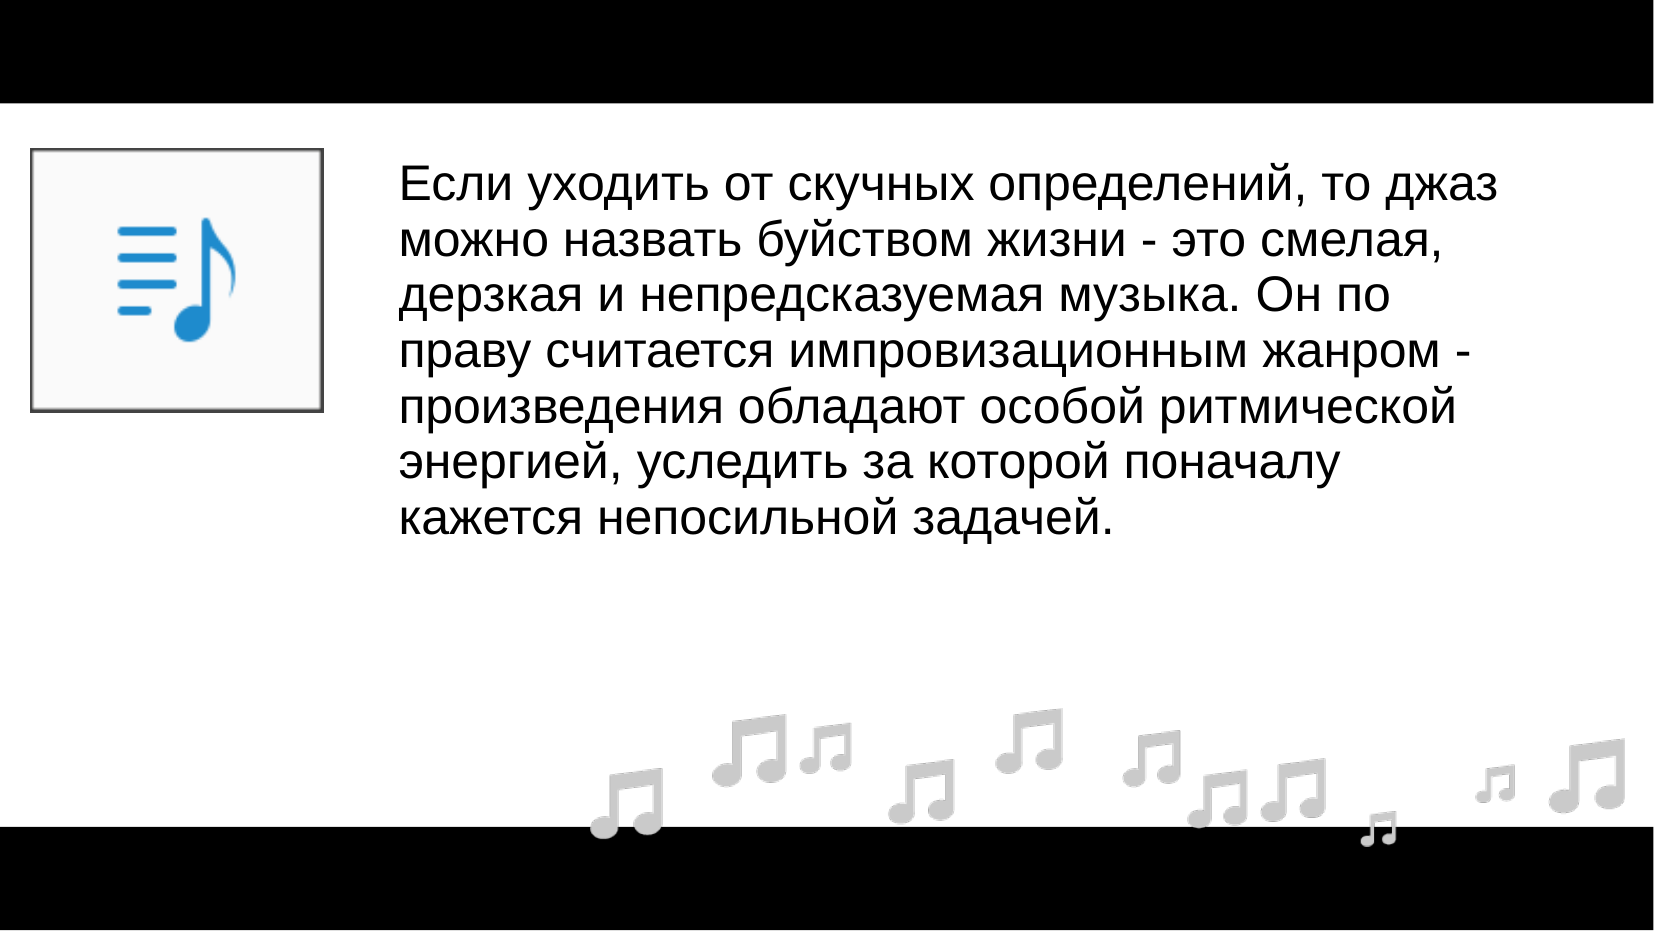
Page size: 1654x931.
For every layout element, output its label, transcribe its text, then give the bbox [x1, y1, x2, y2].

text_box [29, 147, 325, 414]
text_box Если уходить от скучных определений, то джаз можно назвать буйством жизни - это смелая, дерзкая и непредсказуемая музыка. Он по праву считается импровизационным жанром - произведения обладают особой ритмической энергией, уследить за которой поначалу кажется непосильной задачей. [383, 147, 1536, 650]
